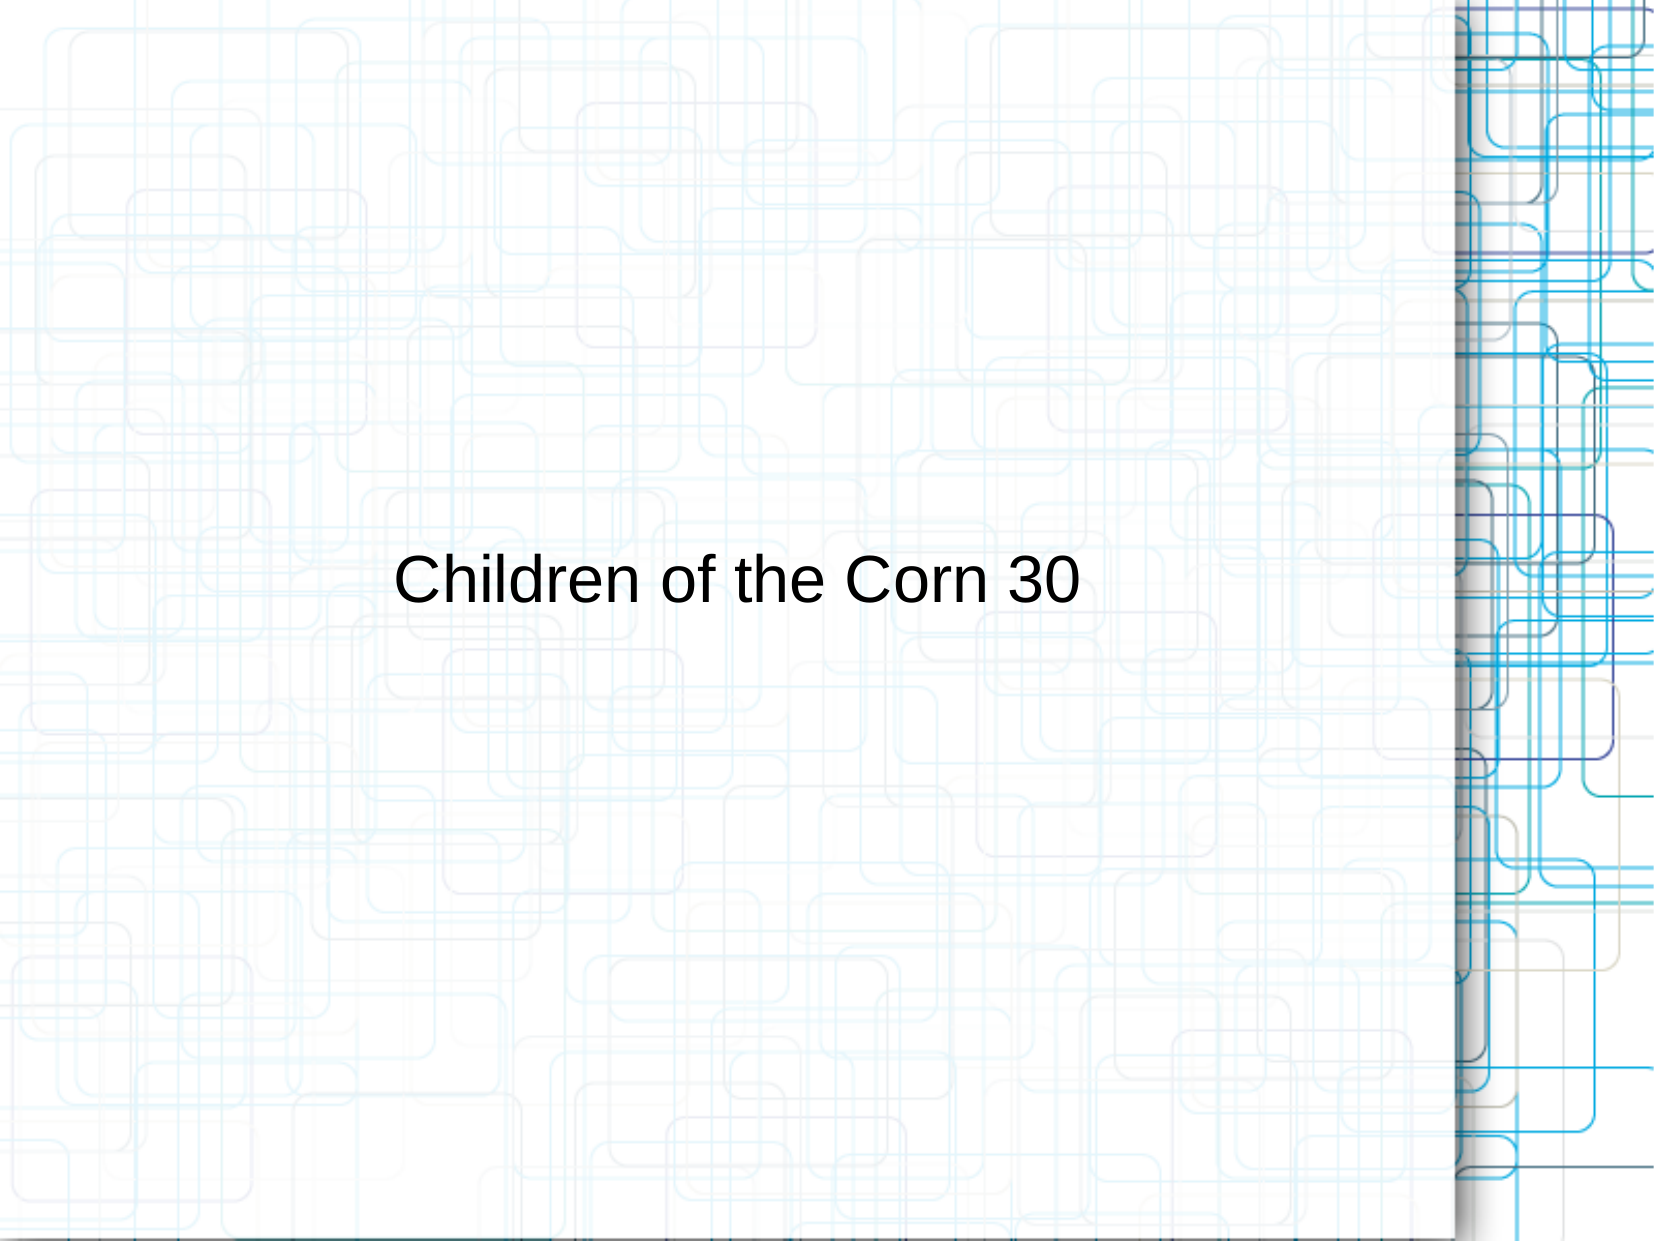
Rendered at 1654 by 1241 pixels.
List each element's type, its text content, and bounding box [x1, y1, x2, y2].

subtitle Children of the Corn 30 [59, 49, 1418, 1109]
picture [0, 0, 1654, 1241]
